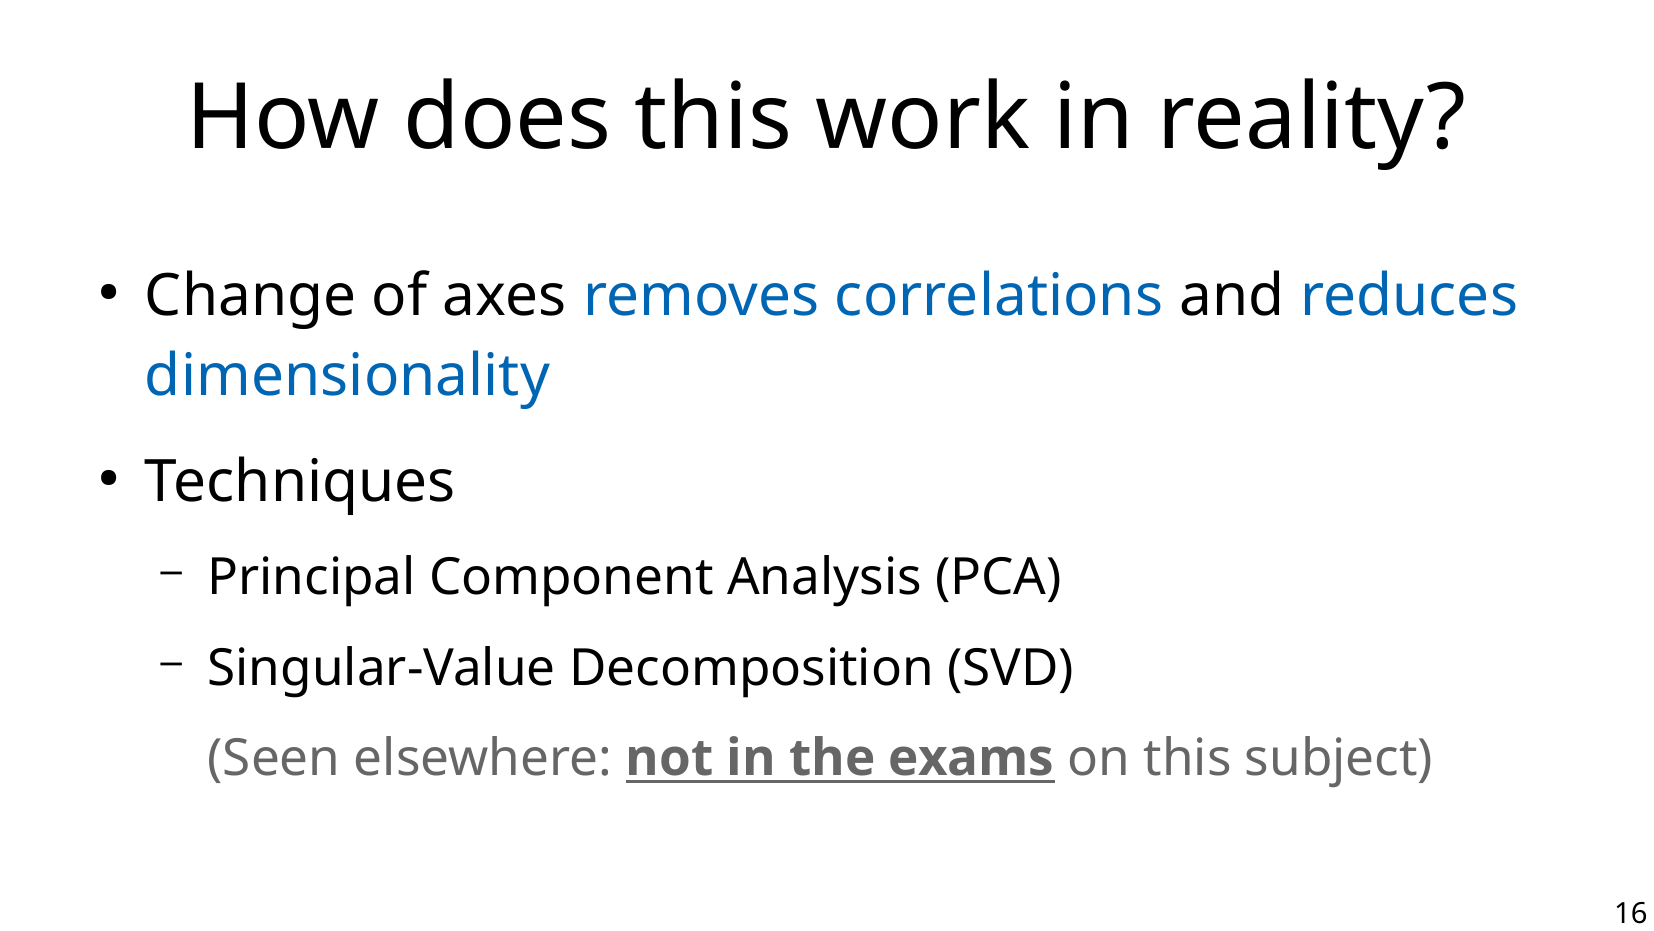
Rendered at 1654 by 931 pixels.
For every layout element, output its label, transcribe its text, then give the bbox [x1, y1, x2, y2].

list Change of axes removes correlations and reduces dimensionality Techniques Principal Component Analysis (PCA) Singular-Value Decomposition (SVD) (Seen elsewhere: not in the exams on this subject) [82, 253, 1571, 793]
title How does this work in reality? [82, 1, 1571, 226]
